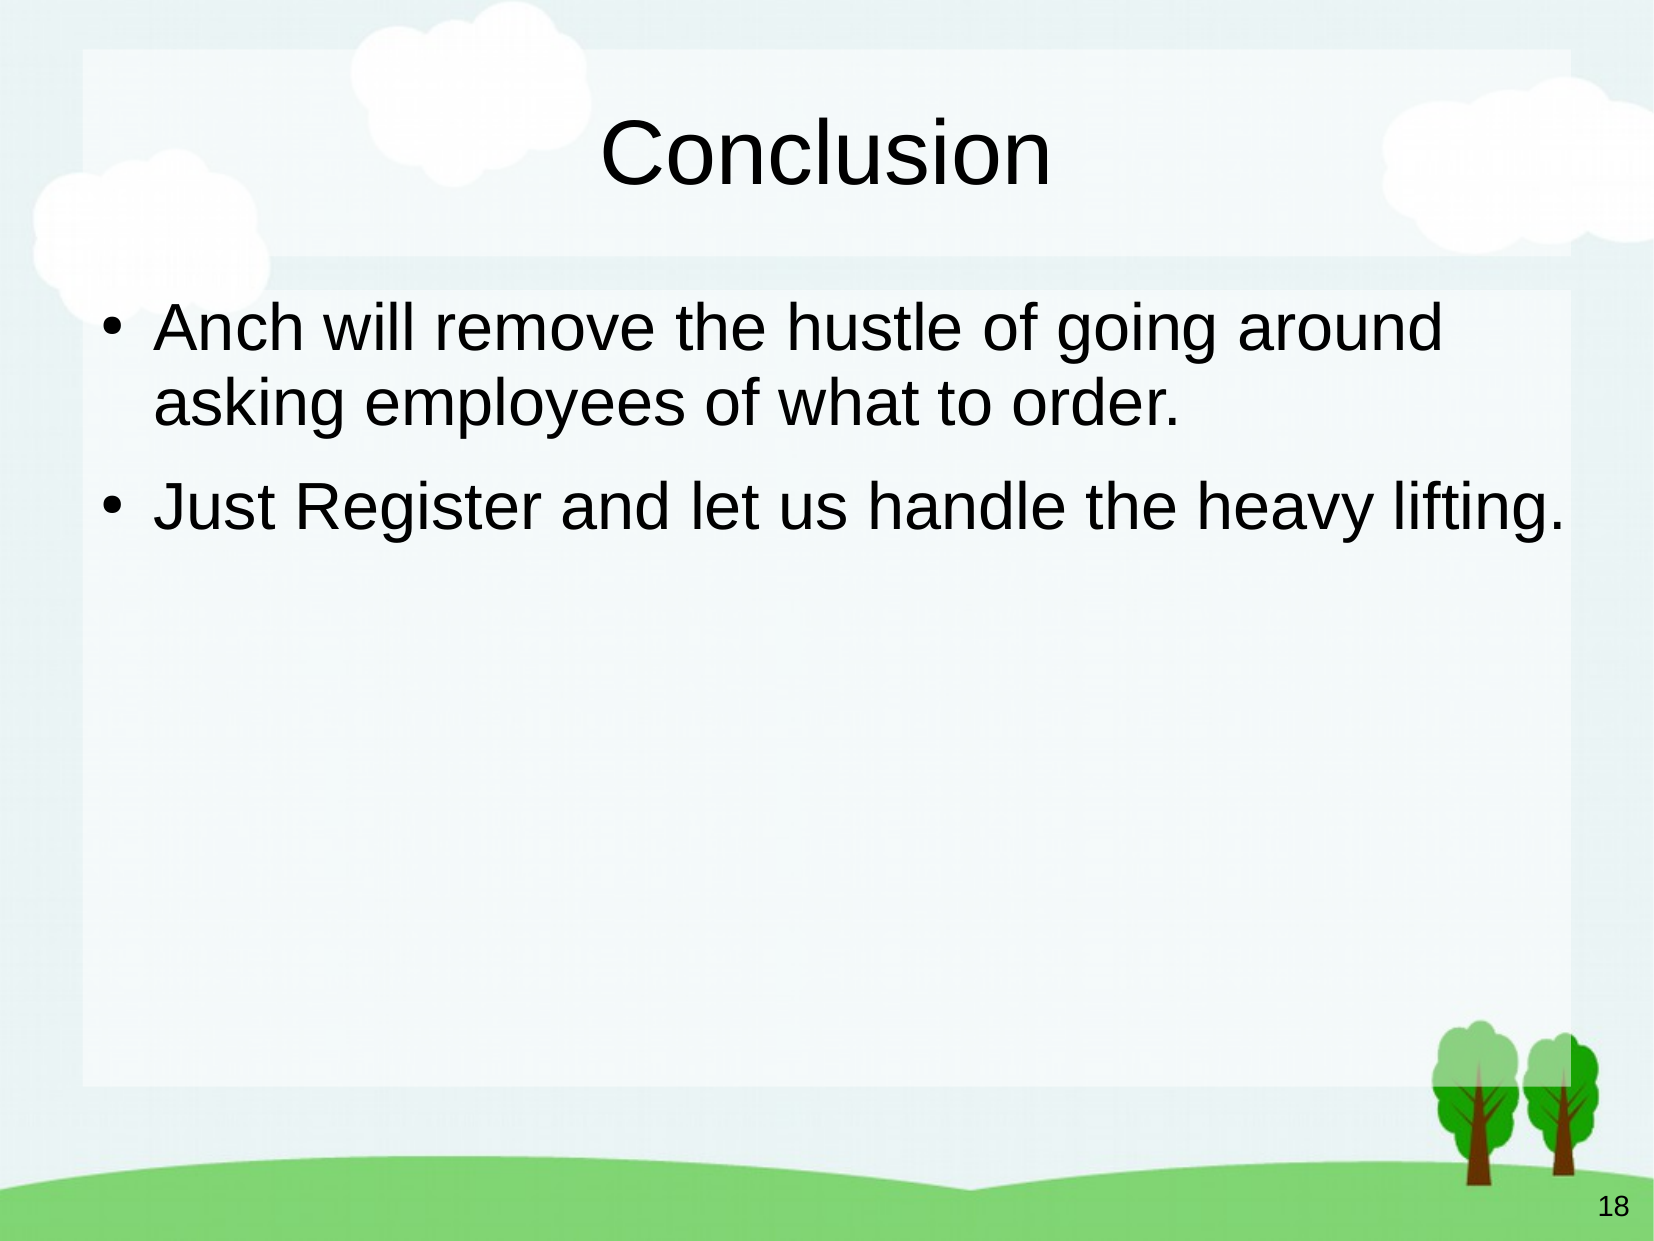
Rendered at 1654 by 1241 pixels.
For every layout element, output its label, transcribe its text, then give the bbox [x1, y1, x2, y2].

title Conclusion [82, 49, 1571, 257]
list Anch will remove the hustle of going around asking employees of what to order. Just Register and let us handle the heavy lifting. [82, 290, 1571, 1087]
picture [0, 0, 1654, 1241]
